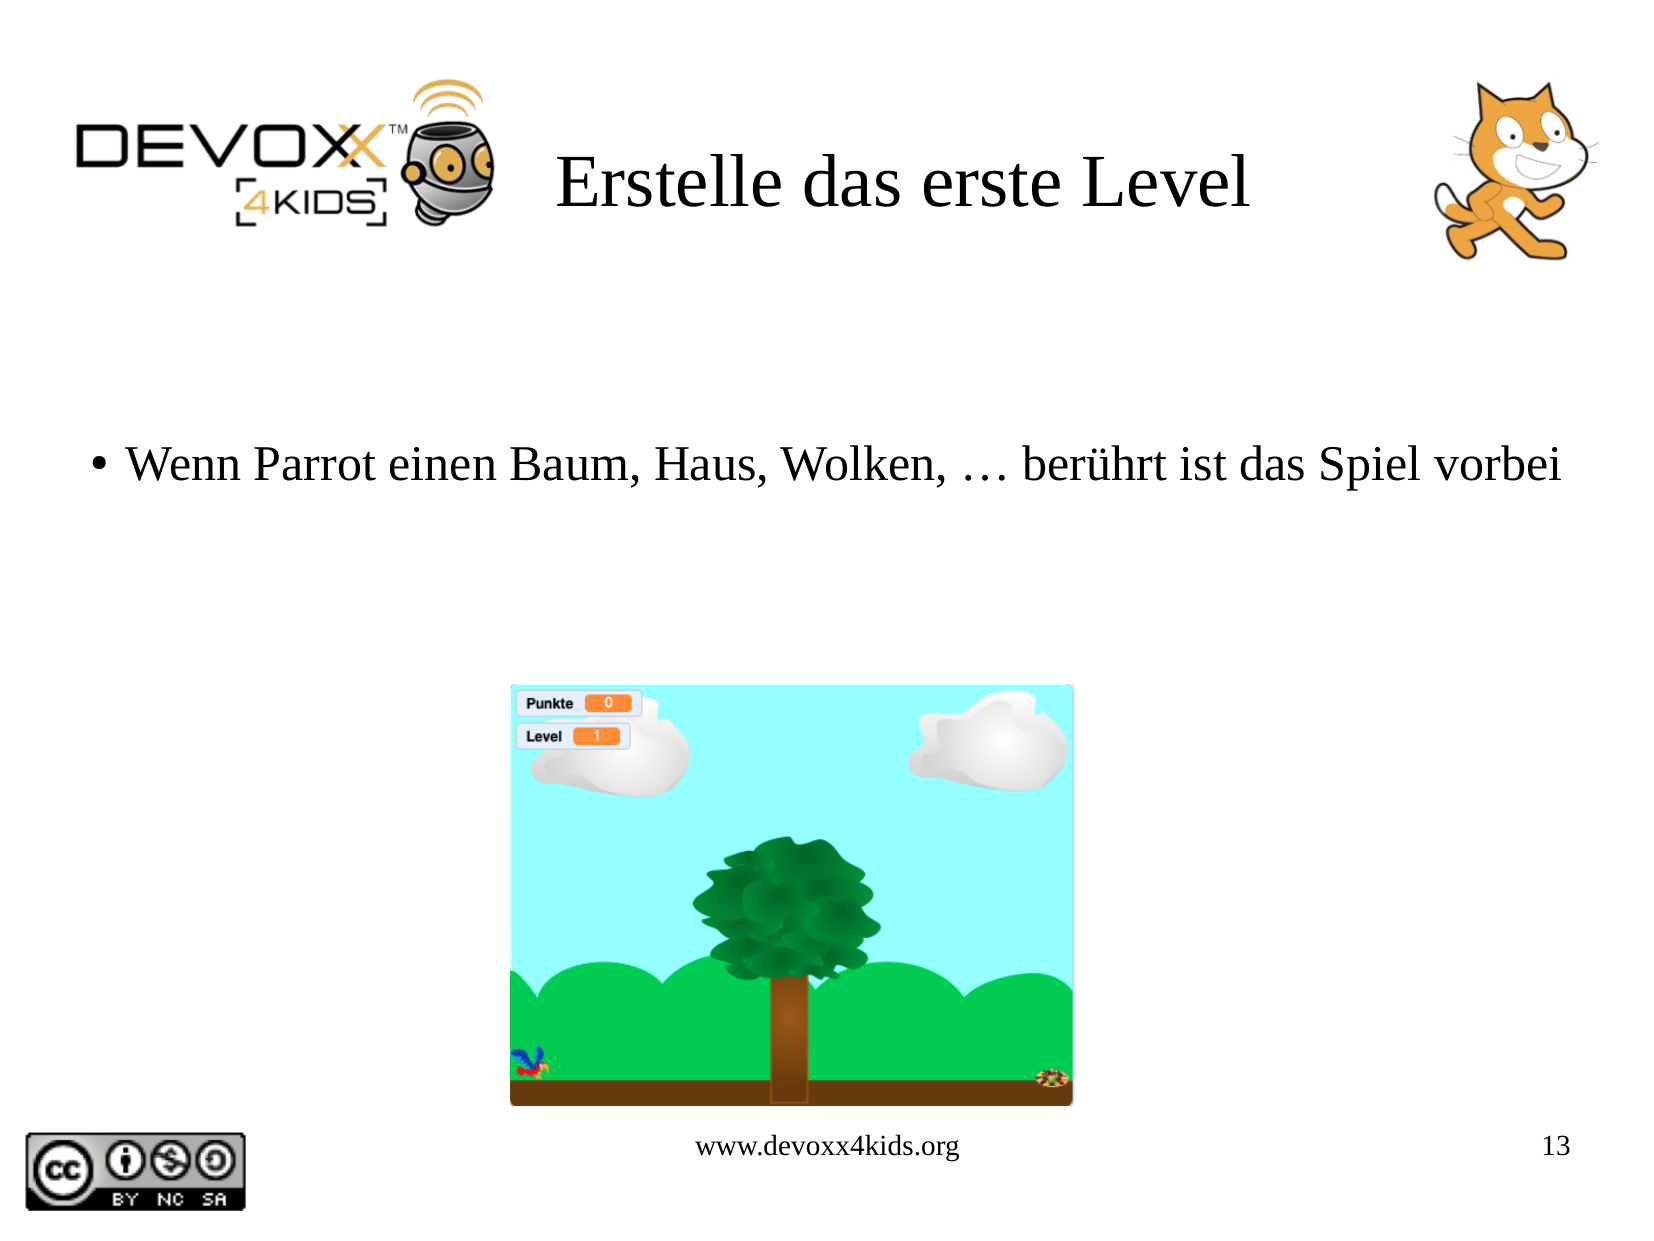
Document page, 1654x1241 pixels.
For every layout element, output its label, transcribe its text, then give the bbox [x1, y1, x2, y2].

title Erstelle das erste Level [555, 78, 1347, 284]
subtitle Wenn Parrot einen Baum, Haus, Wolken, … berührt ist das Spiel vorbei [82, 290, 1571, 638]
picture [1431, 54, 1607, 272]
picture [510, 684, 1075, 1106]
picture [35, 58, 511, 255]
picture [14, 1121, 249, 1212]
